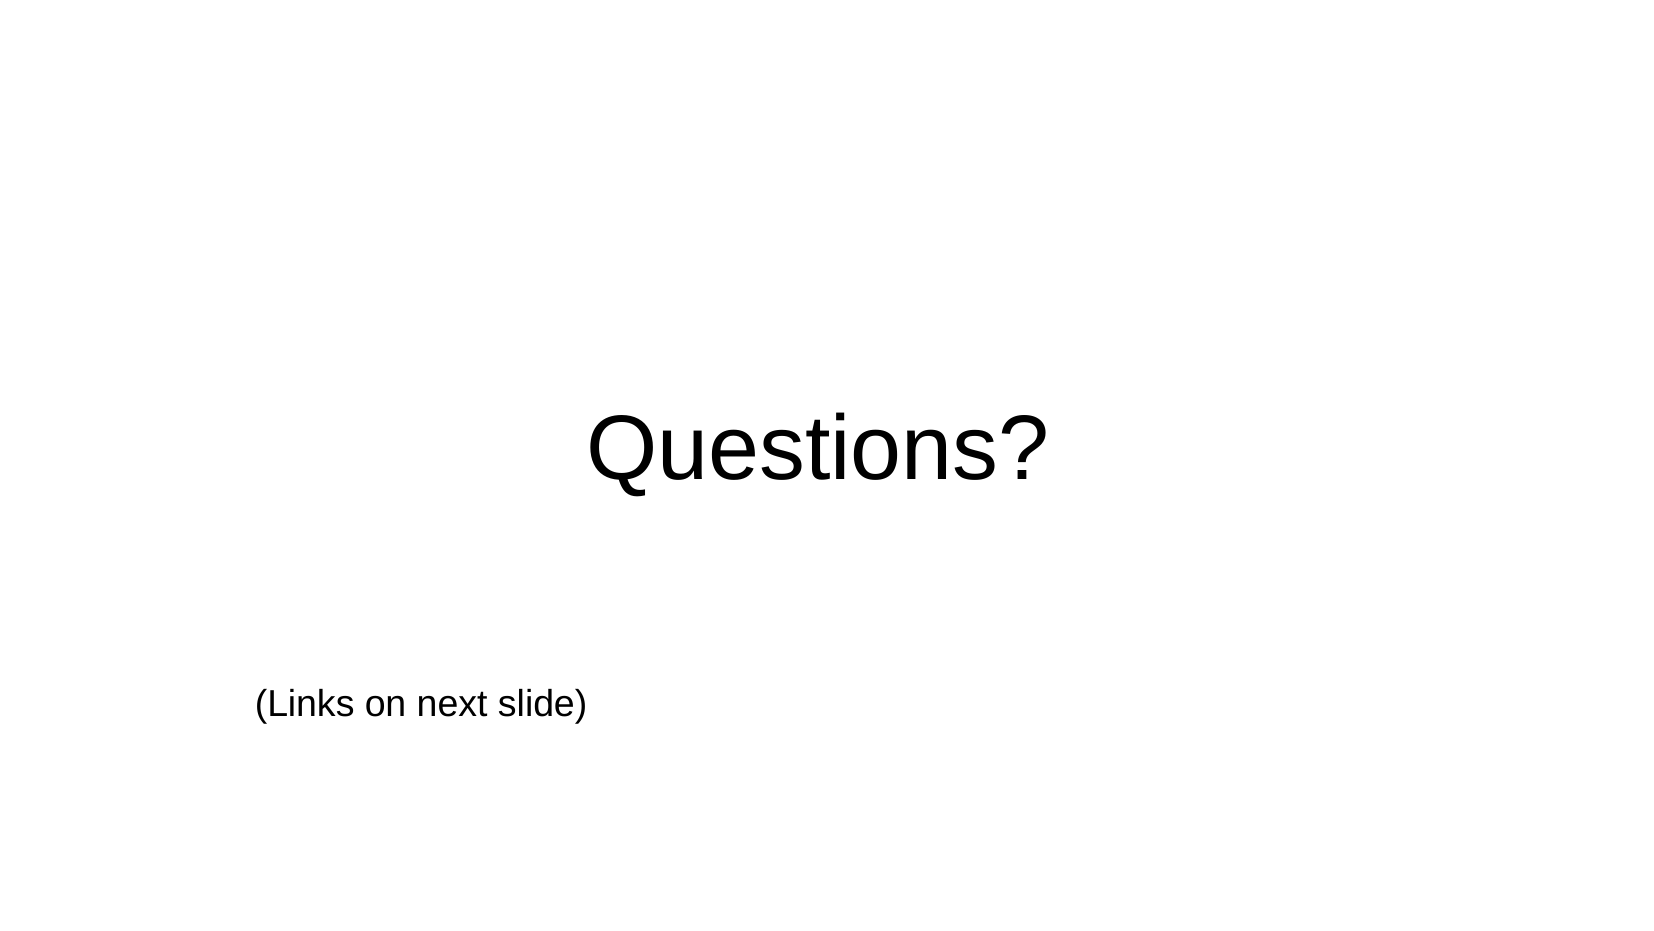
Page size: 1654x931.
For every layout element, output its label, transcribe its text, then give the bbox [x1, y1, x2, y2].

text_box (Links on next slide) [240, 675, 646, 732]
title Questions? [86, 369, 1576, 526]
